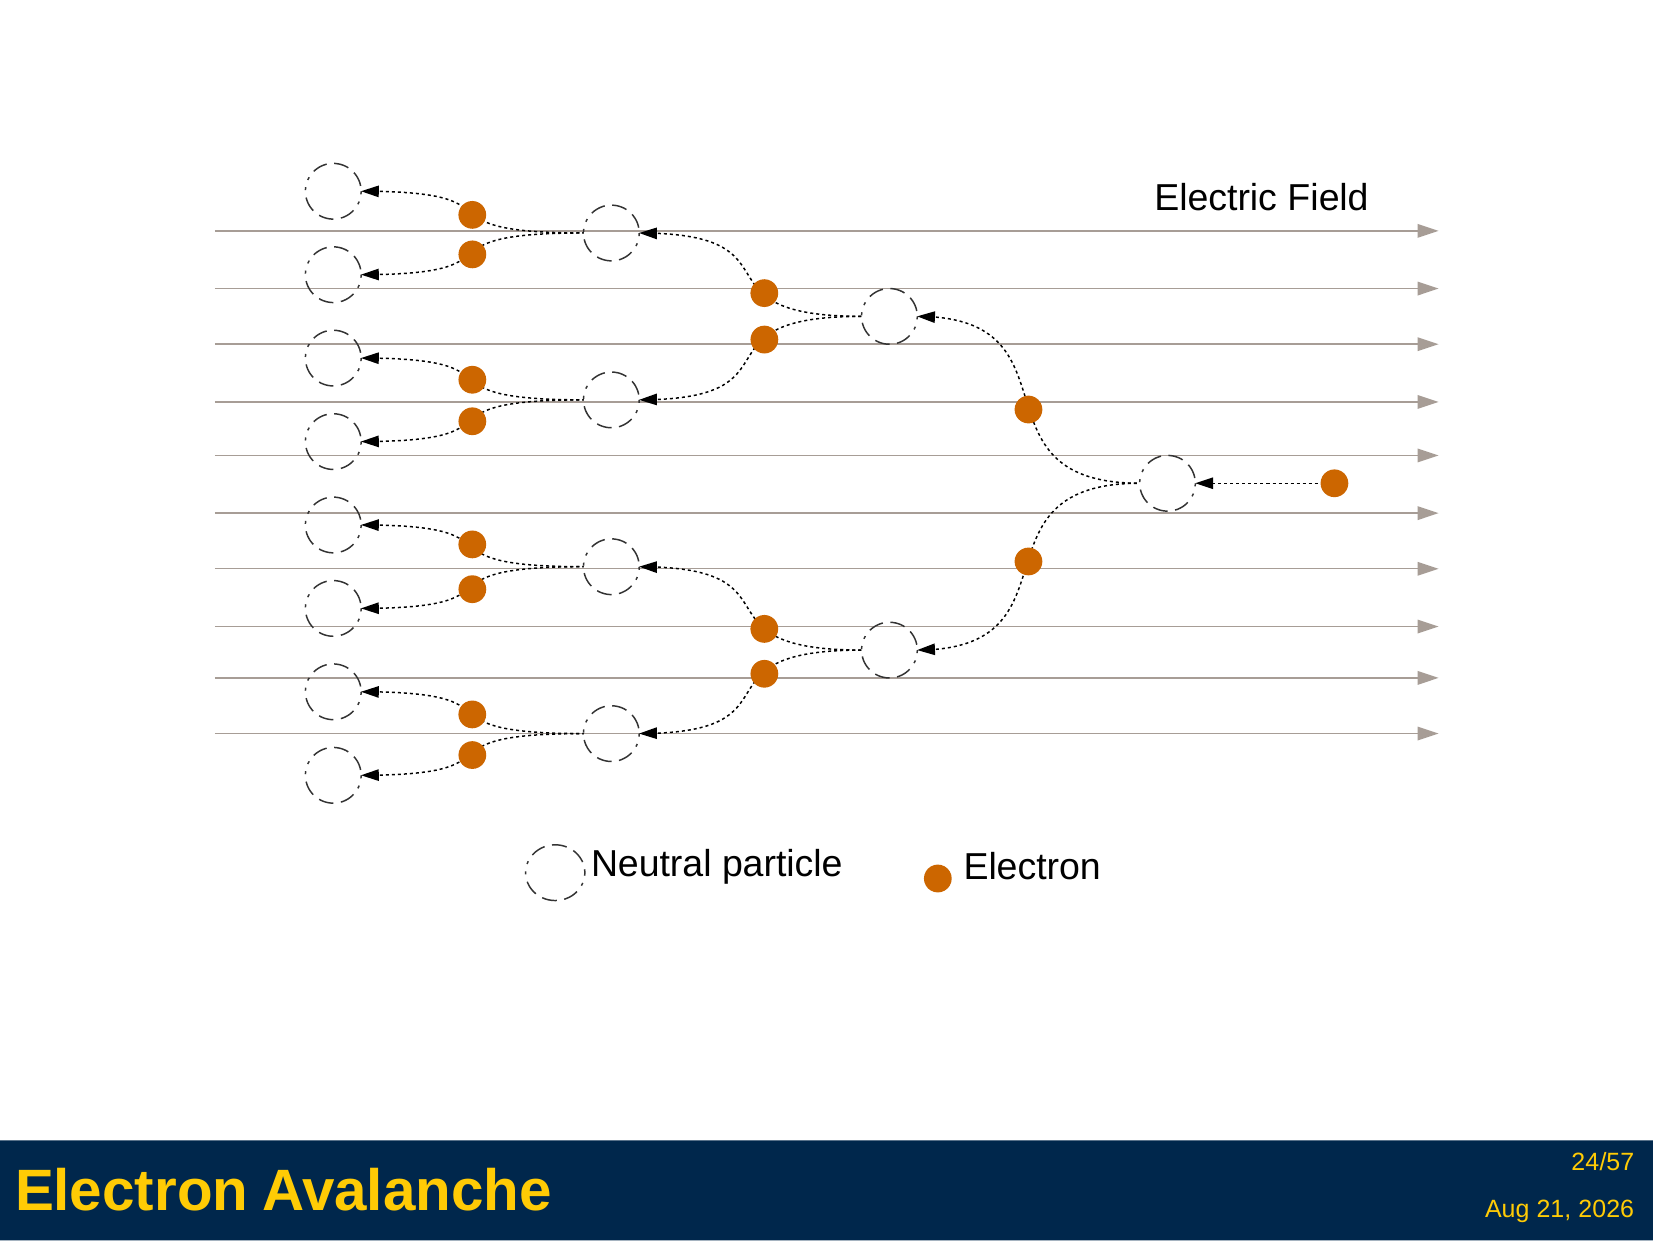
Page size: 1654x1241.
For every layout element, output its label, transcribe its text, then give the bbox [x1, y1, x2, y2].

text_box [458, 407, 487, 436]
text_box [923, 864, 952, 893]
text_box [750, 614, 779, 643]
text_box [458, 530, 487, 559]
text_box [458, 700, 487, 729]
text_box [458, 365, 487, 394]
text_box Neutral particle [575, 834, 875, 908]
text_box [1320, 469, 1349, 498]
text_box Electron [948, 837, 1128, 912]
text_box [458, 575, 487, 604]
text_box [750, 325, 779, 354]
text_box [458, 200, 487, 229]
text_box [458, 741, 487, 769]
text_box [1014, 547, 1043, 576]
text_box [750, 659, 779, 688]
text_box Electric Field [1139, 168, 1439, 241]
title Electron Avalanche [14, 1140, 1380, 1241]
text_box [458, 240, 487, 269]
text_box [750, 279, 779, 308]
text_box [1014, 395, 1043, 424]
